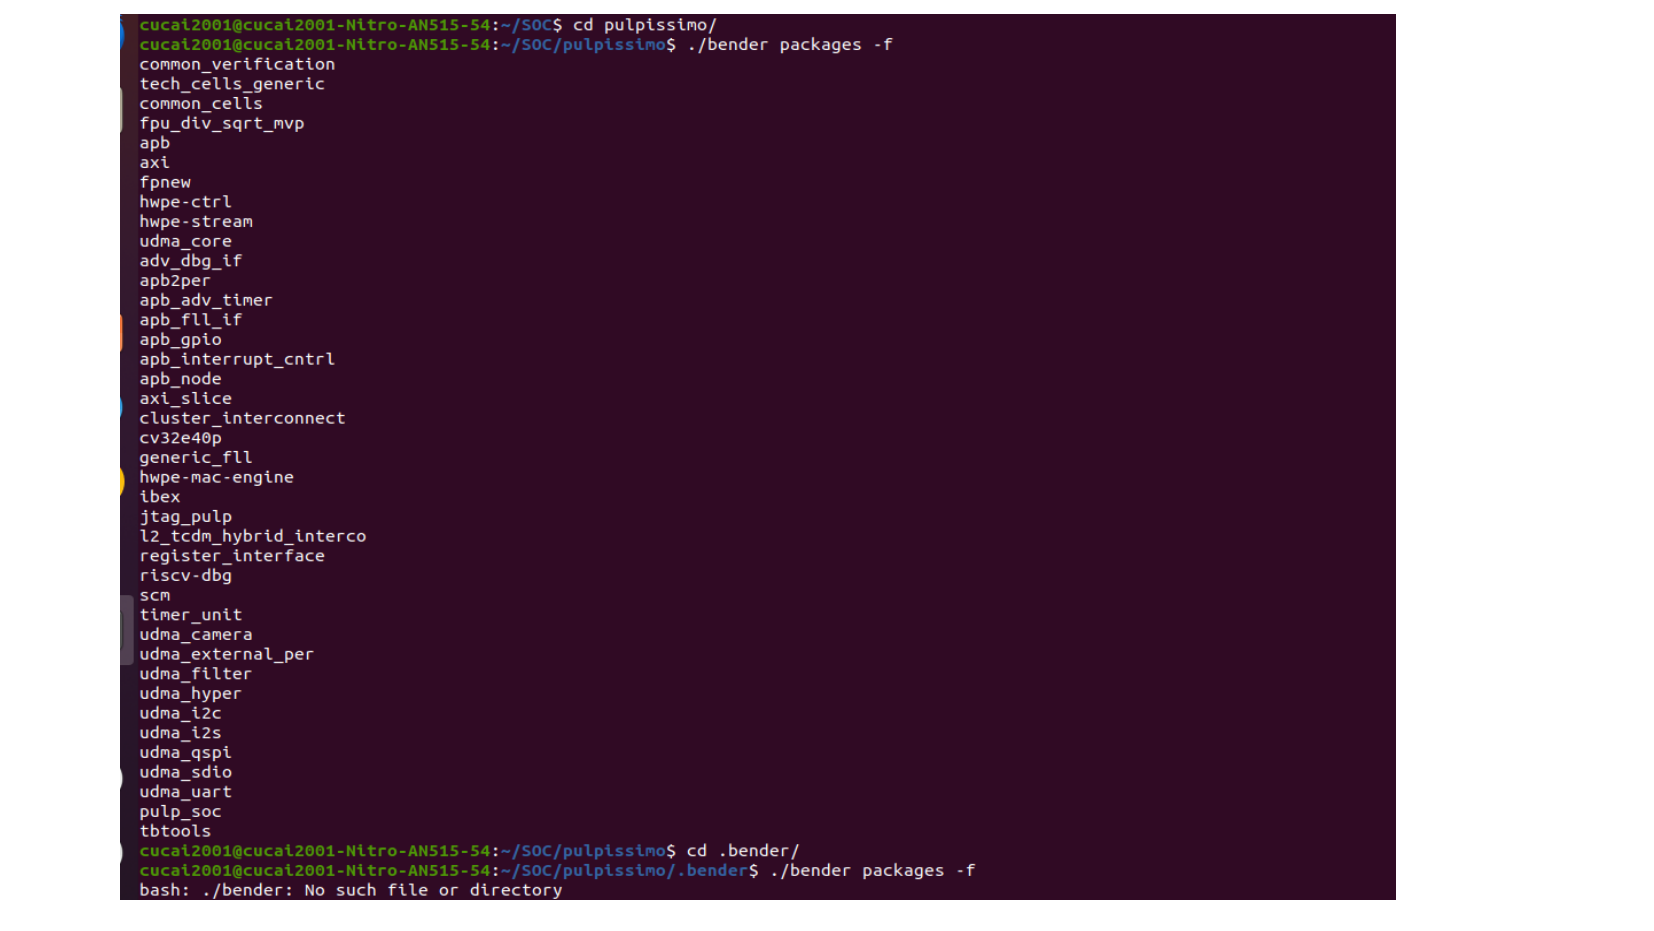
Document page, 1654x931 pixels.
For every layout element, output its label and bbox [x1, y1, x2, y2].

picture [120, 14, 1396, 901]
